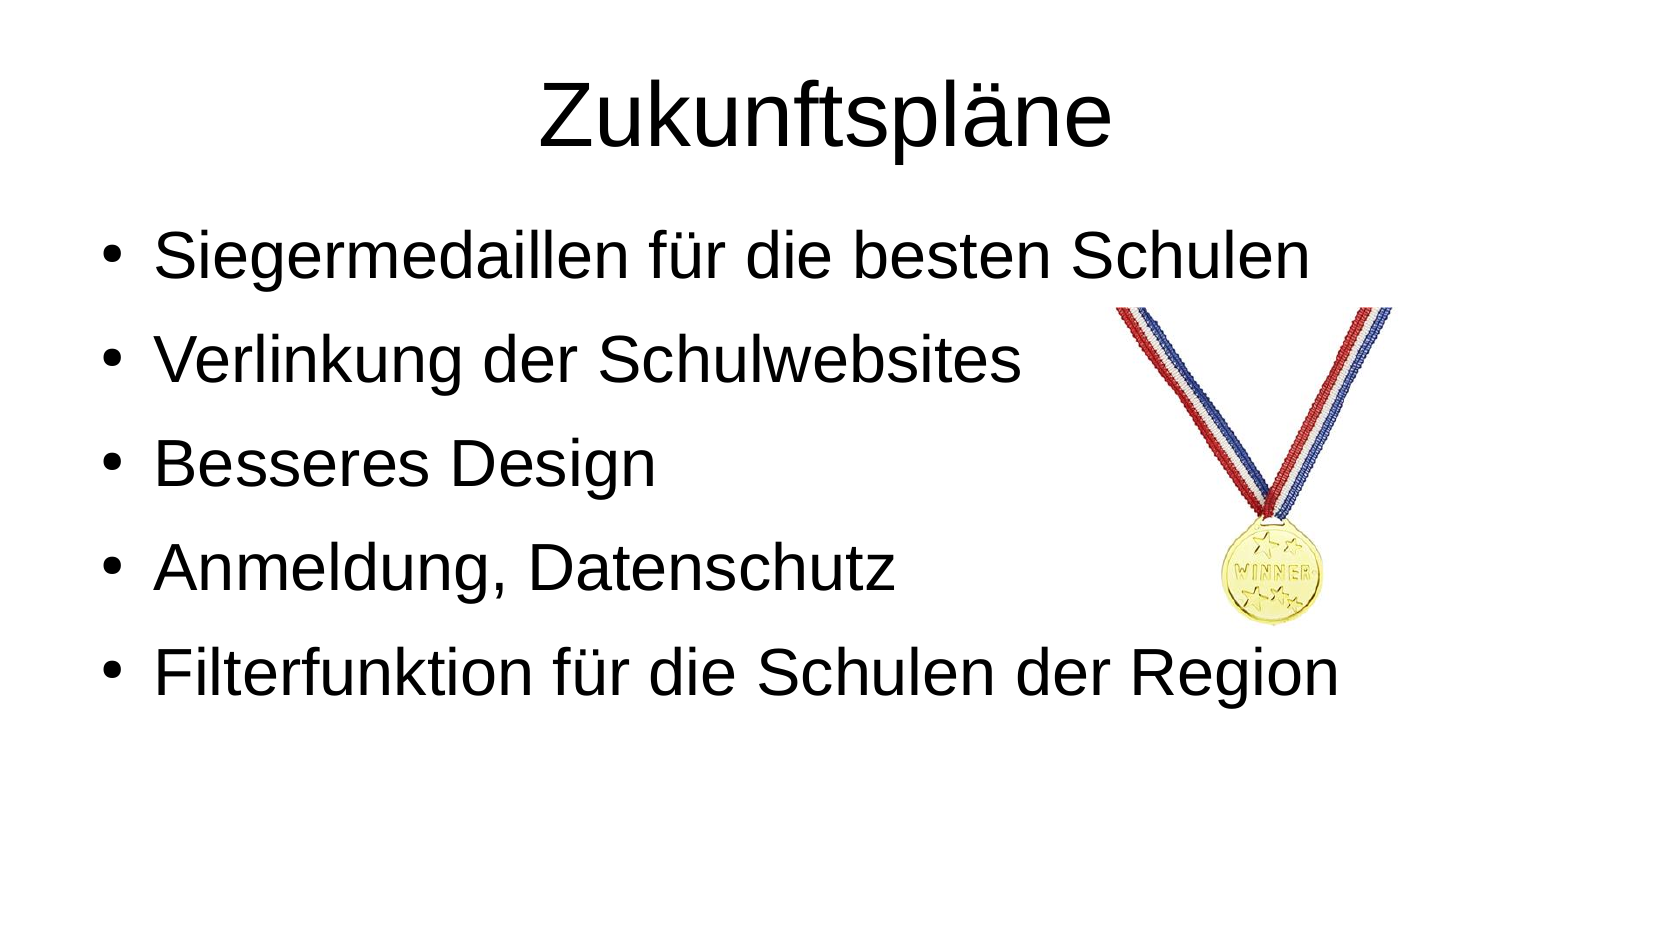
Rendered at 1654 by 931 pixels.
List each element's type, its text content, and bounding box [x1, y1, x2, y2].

list Siegermedaillen für die besten Schulen Verlinkung der Schulwebsites Besseres Design Anmeldung, Datenschutz Filterfunktion für die Schulen der Region [82, 217, 1571, 758]
title Zukunftspläne [82, 37, 1571, 193]
picture [1091, 307, 1418, 634]
